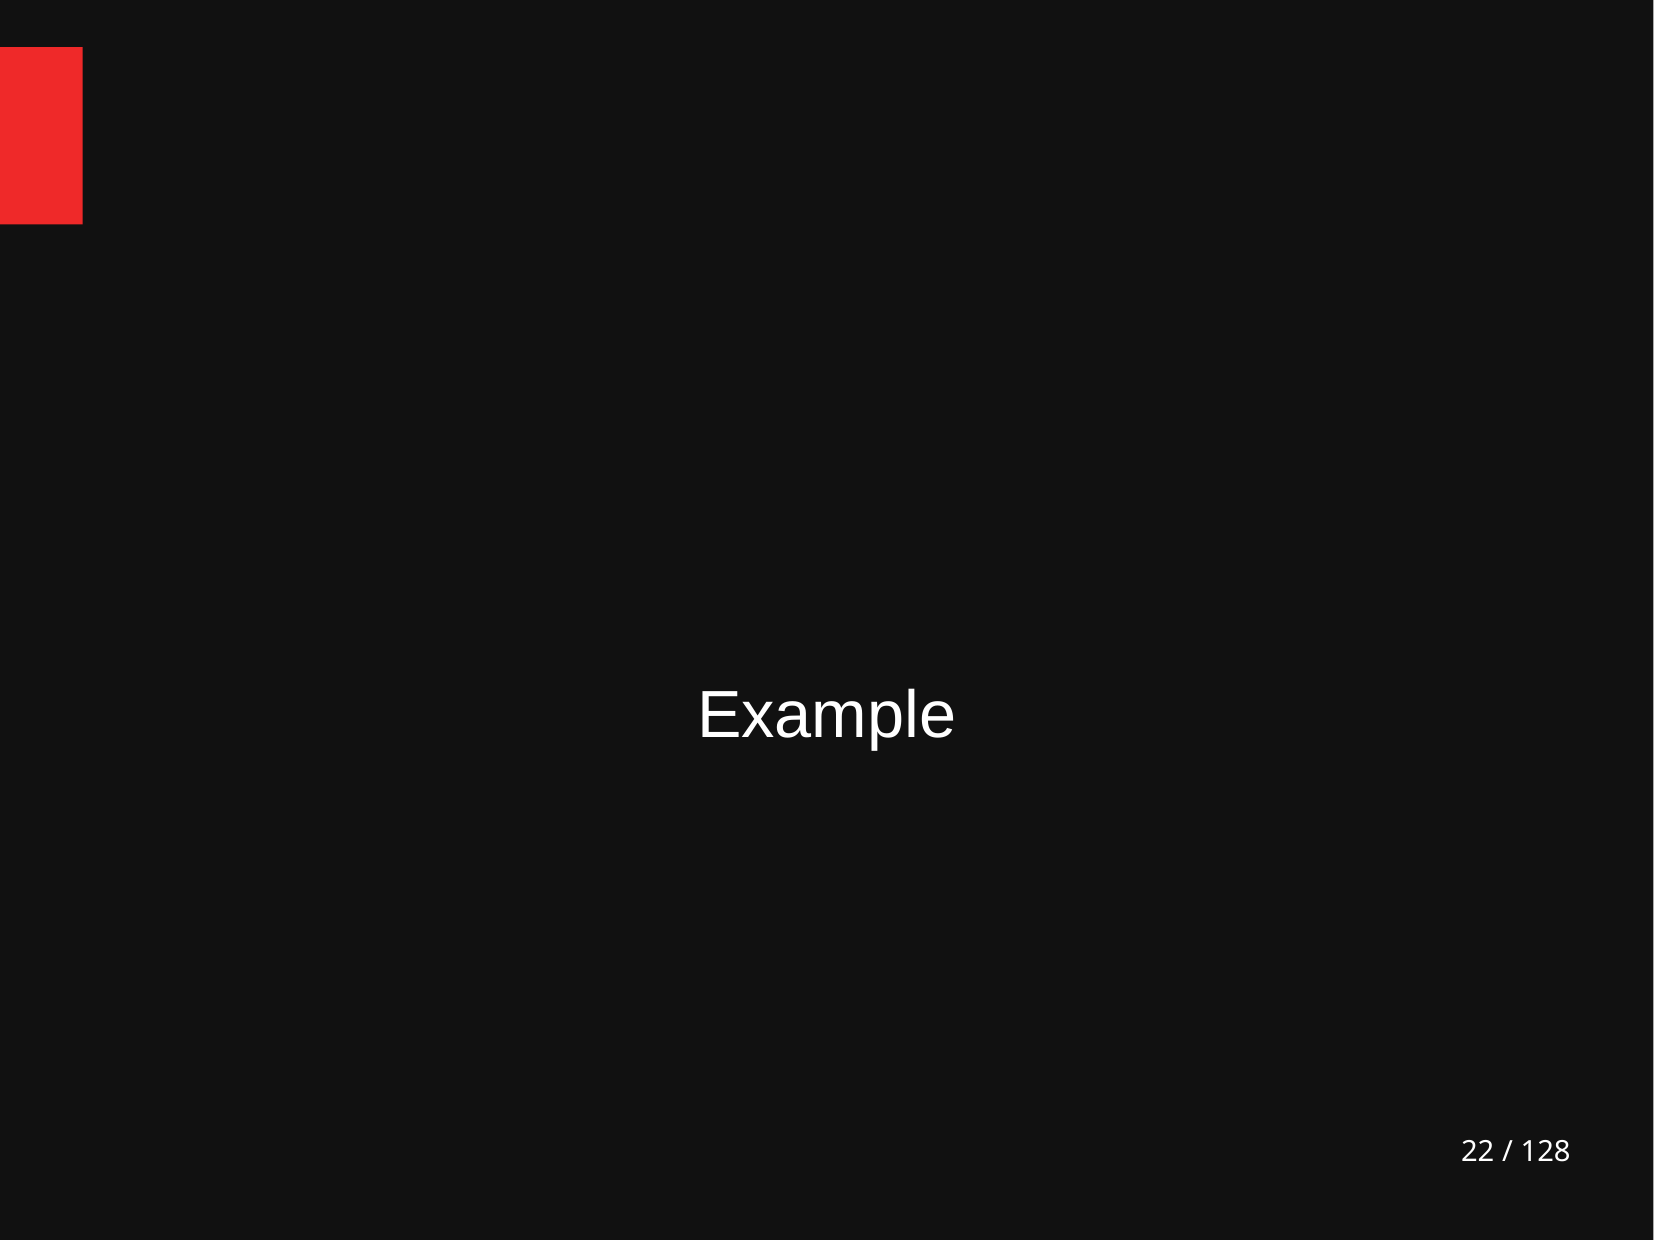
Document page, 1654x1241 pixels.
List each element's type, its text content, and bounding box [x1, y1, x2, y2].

subtitle Example [118, 354, 1536, 1074]
